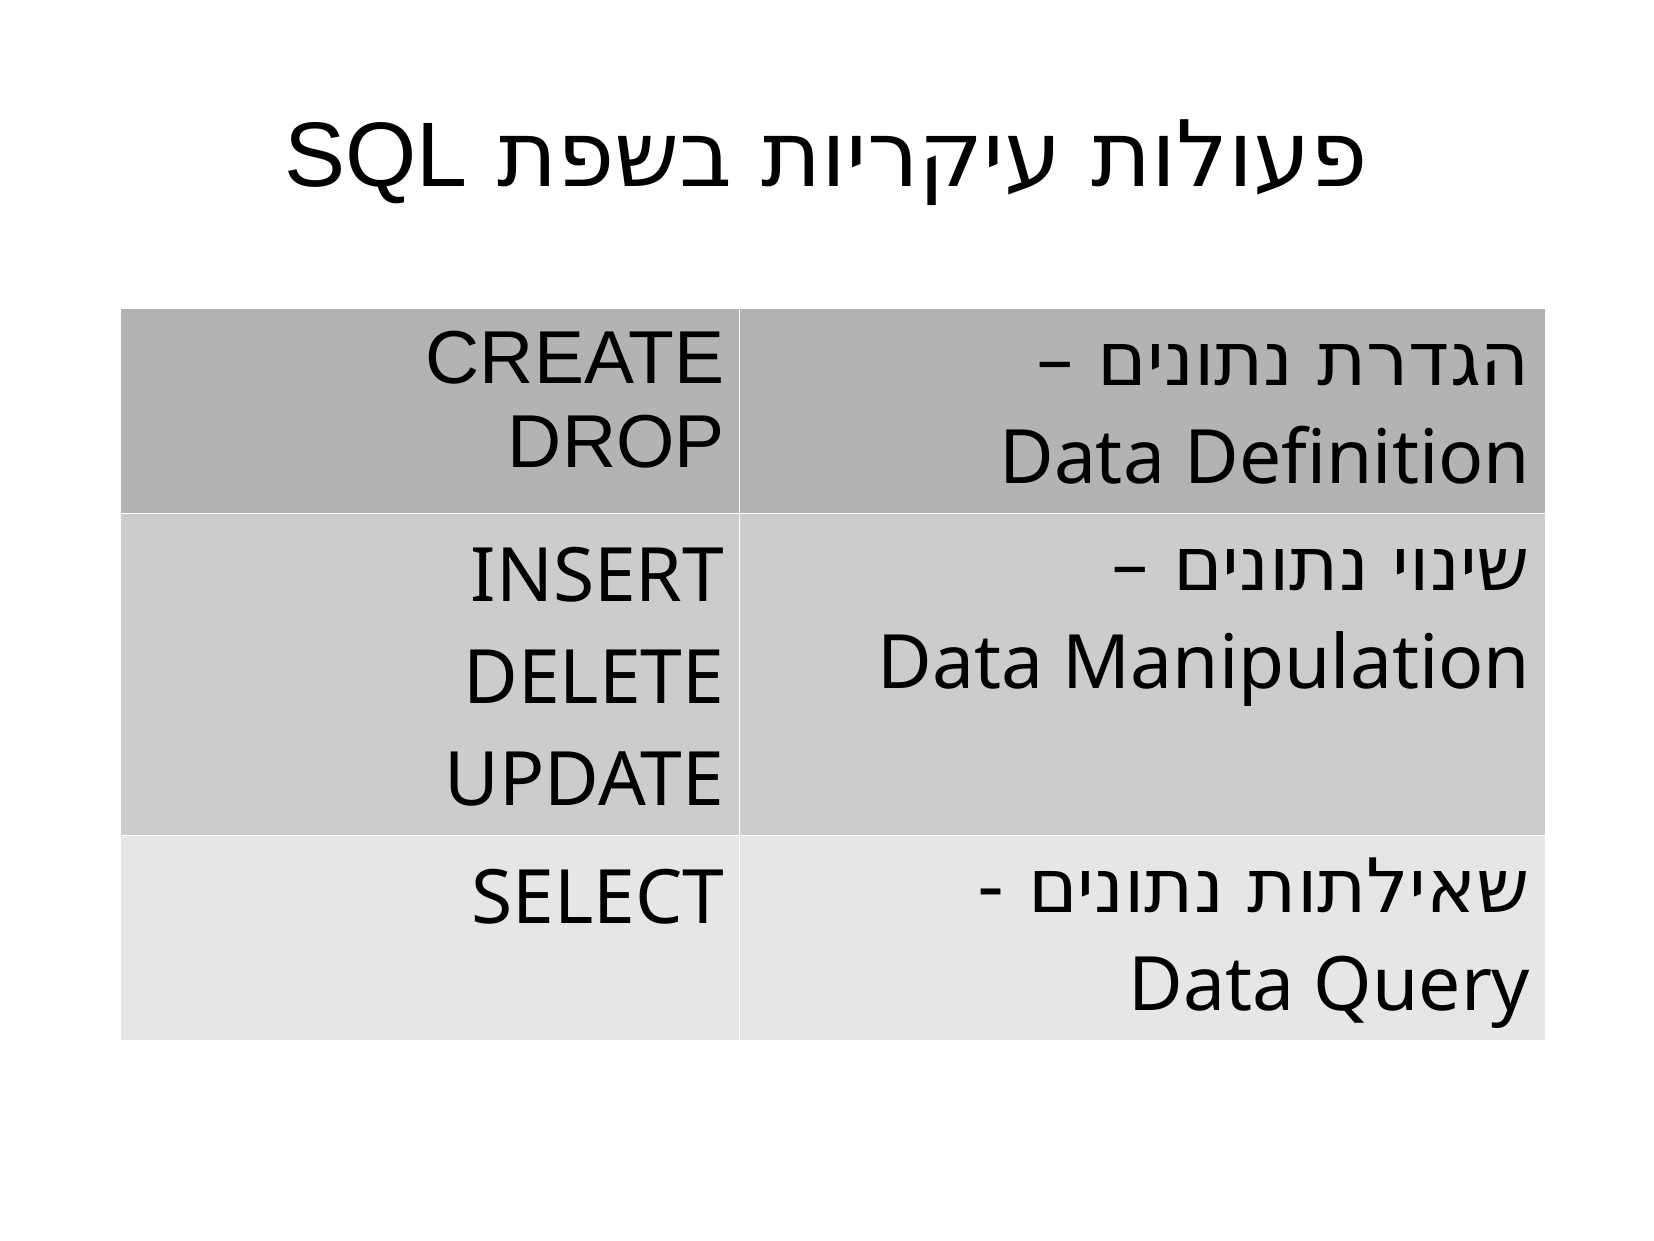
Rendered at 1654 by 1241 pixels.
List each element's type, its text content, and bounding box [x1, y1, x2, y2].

table_header הגדרת נתונים – Data Definition [740, 309, 1545, 513]
table_header CREATE DROP [121, 309, 739, 513]
table_cell שינוי נתונים – Data Manipulation [740, 514, 1545, 835]
table_cell INSERT DELETE UPDATE [121, 514, 739, 835]
table_cell SELECT [121, 836, 739, 1040]
table_cell שאילתות נתונים - Data Query [740, 836, 1545, 1040]
title פעולות עיקריות בשפת SQL [82, 75, 1571, 226]
